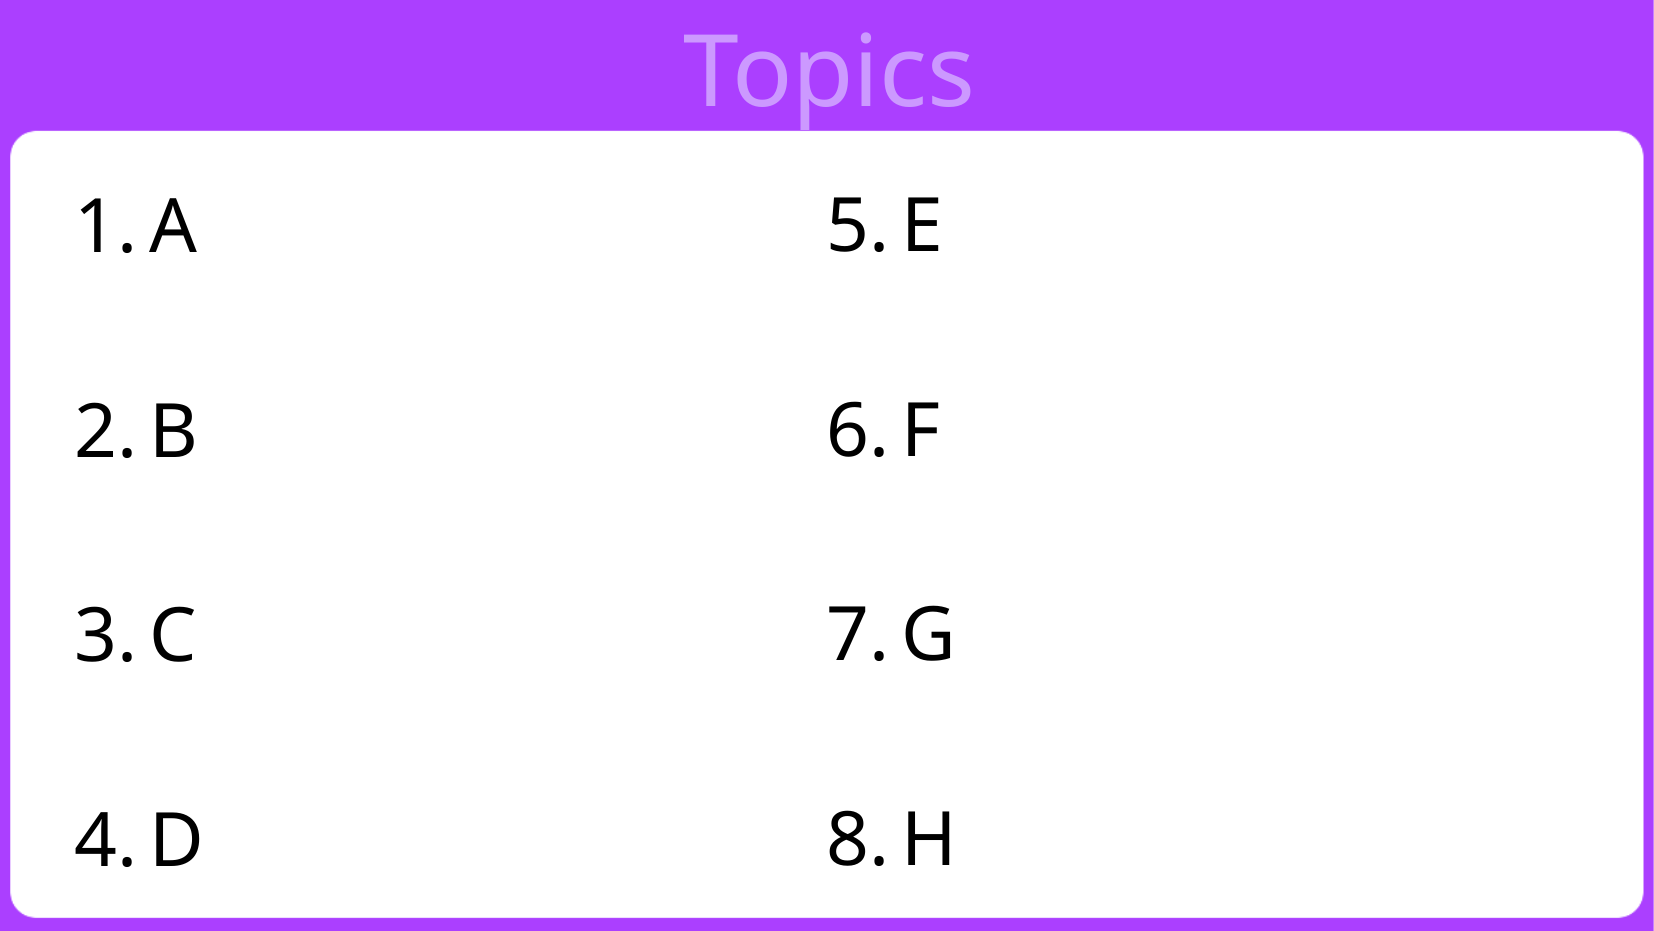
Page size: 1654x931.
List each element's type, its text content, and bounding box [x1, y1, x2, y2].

text_box 1. A 2. B 3. C 4. D [74, 182, 806, 879]
picture [0, 0, 1654, 931]
text_box 5. E 6. F 7. G 8. H [826, 181, 1558, 878]
title Topics [85, 8, 1574, 126]
